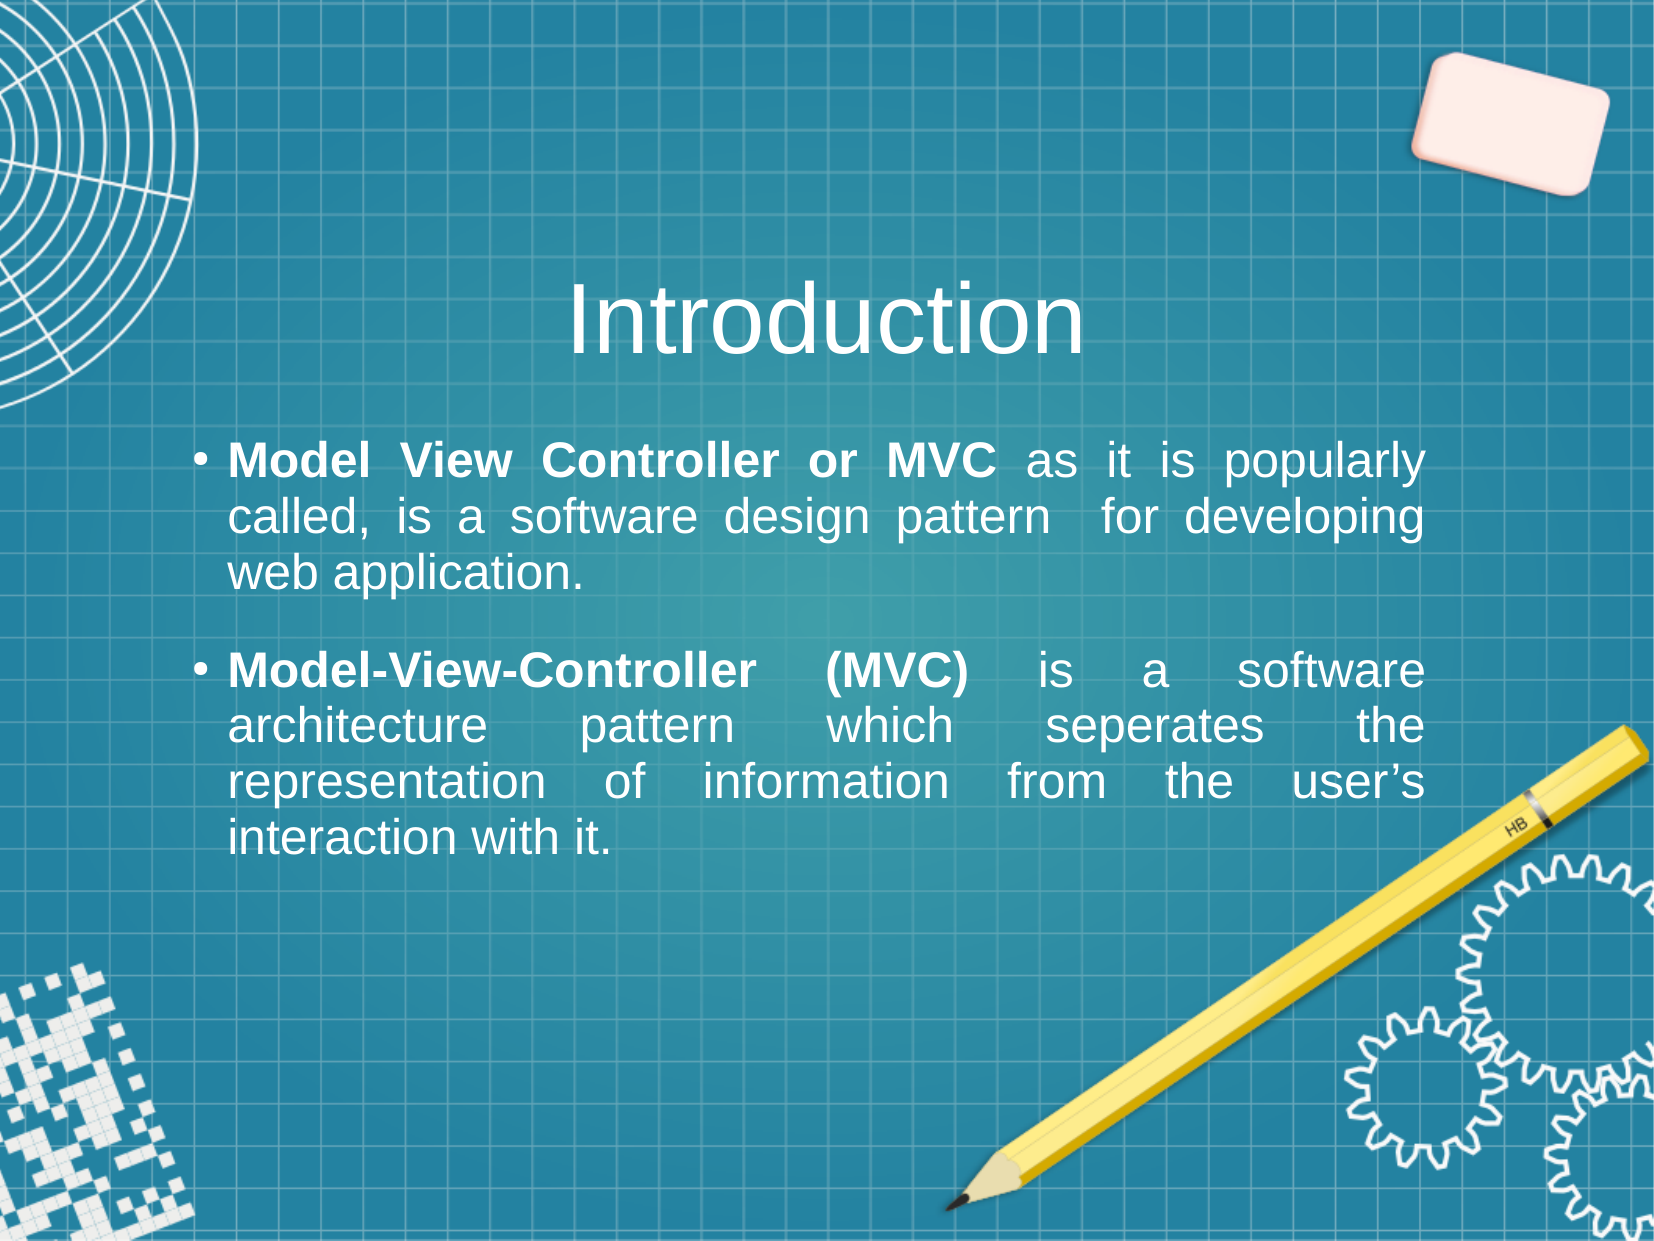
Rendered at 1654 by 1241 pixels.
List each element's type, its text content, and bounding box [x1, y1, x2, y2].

picture [0, 0, 1654, 1241]
title Introduction [82, 177, 1571, 461]
text_box Model View Controller or MVC as it is popularly called, is a software design pattern for developing web application. Model-View-Controller (MVC) is a software architecture pattern which seperates the representation of information from the user’s interaction with it. [177, 425, 1441, 896]
